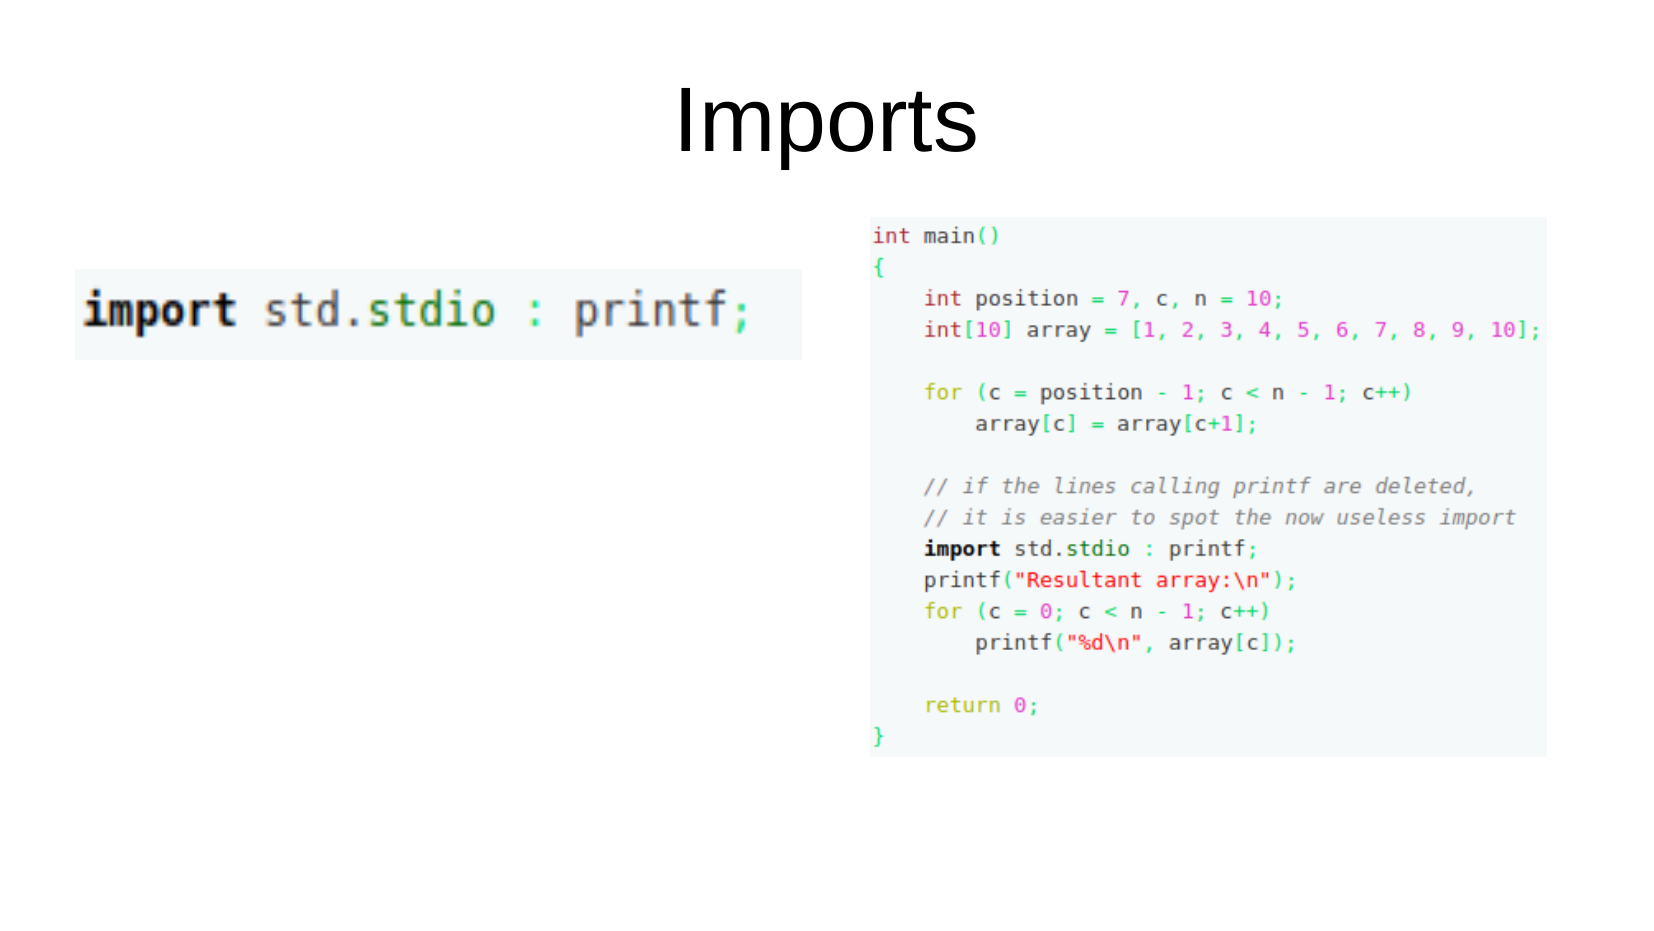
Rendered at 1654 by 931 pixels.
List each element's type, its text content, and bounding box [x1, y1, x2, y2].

picture [870, 217, 1547, 757]
picture [75, 269, 802, 360]
title Imports [82, 37, 1571, 193]
